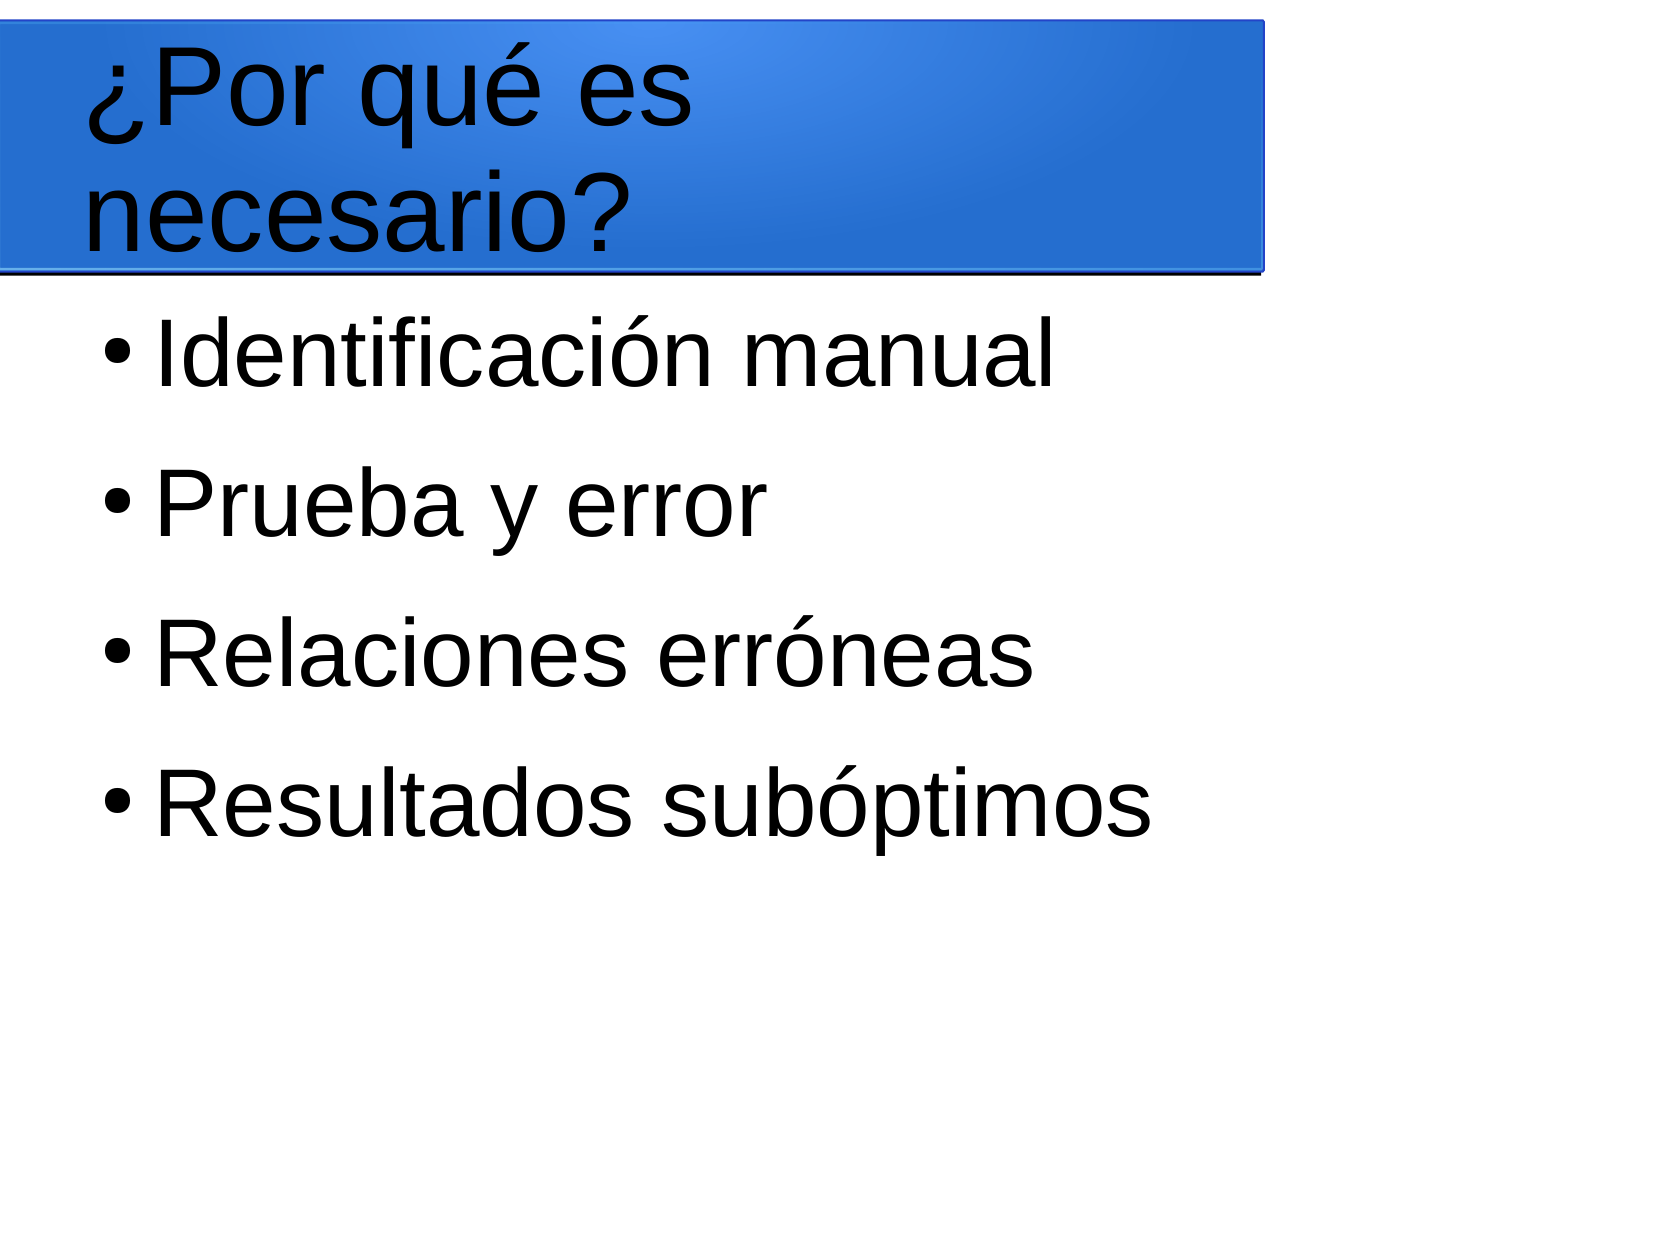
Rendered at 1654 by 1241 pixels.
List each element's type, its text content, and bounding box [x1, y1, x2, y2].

title ¿Por qué es necesario? [82, 23, 1235, 276]
list Identificación manual Prueba y error Relaciones erróneas Resultados subóptimos [82, 299, 1571, 1019]
